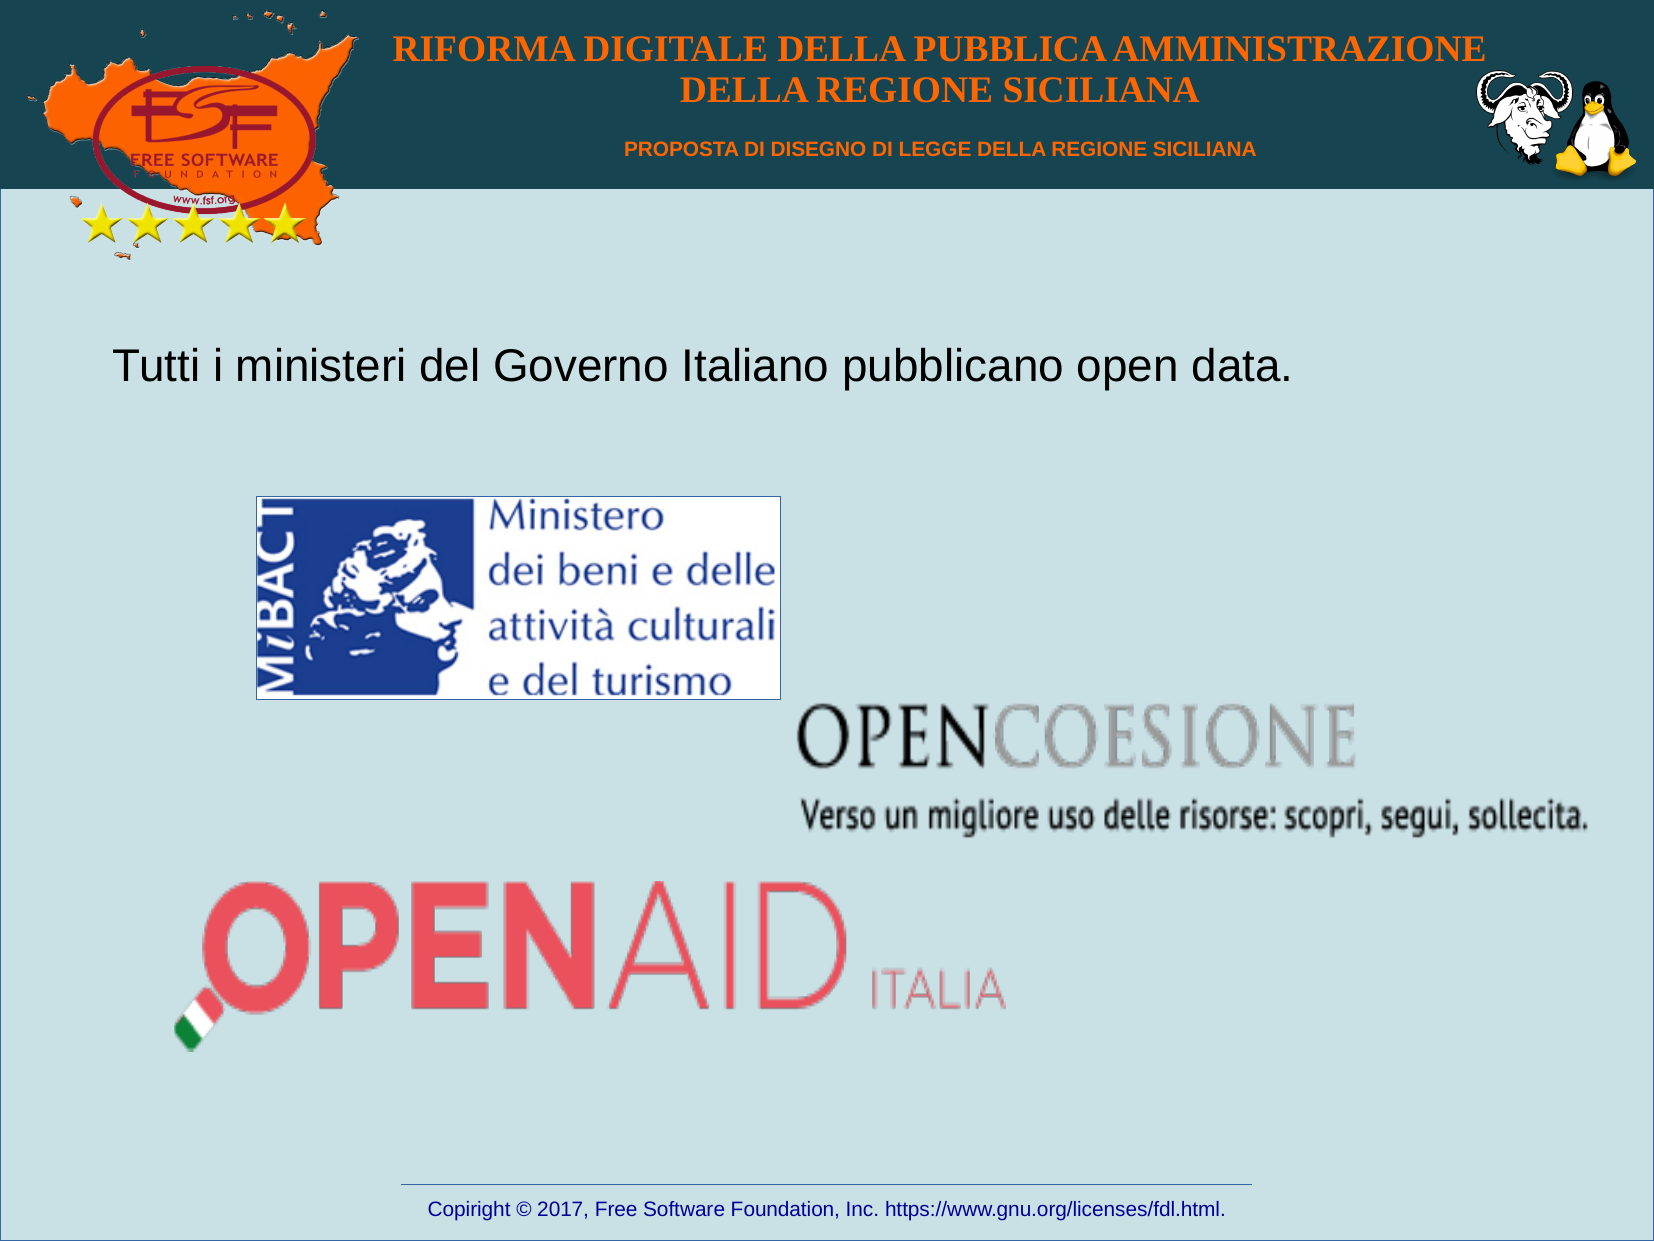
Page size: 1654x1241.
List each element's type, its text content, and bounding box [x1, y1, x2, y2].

picture [1476, 70, 1636, 182]
picture [174, 881, 1006, 1052]
picture [795, 698, 1591, 842]
text_box Tutti i ministeri del Governo Italiano pubblicano open data. [98, 332, 1569, 451]
picture [256, 496, 781, 700]
picture [18, 0, 362, 306]
